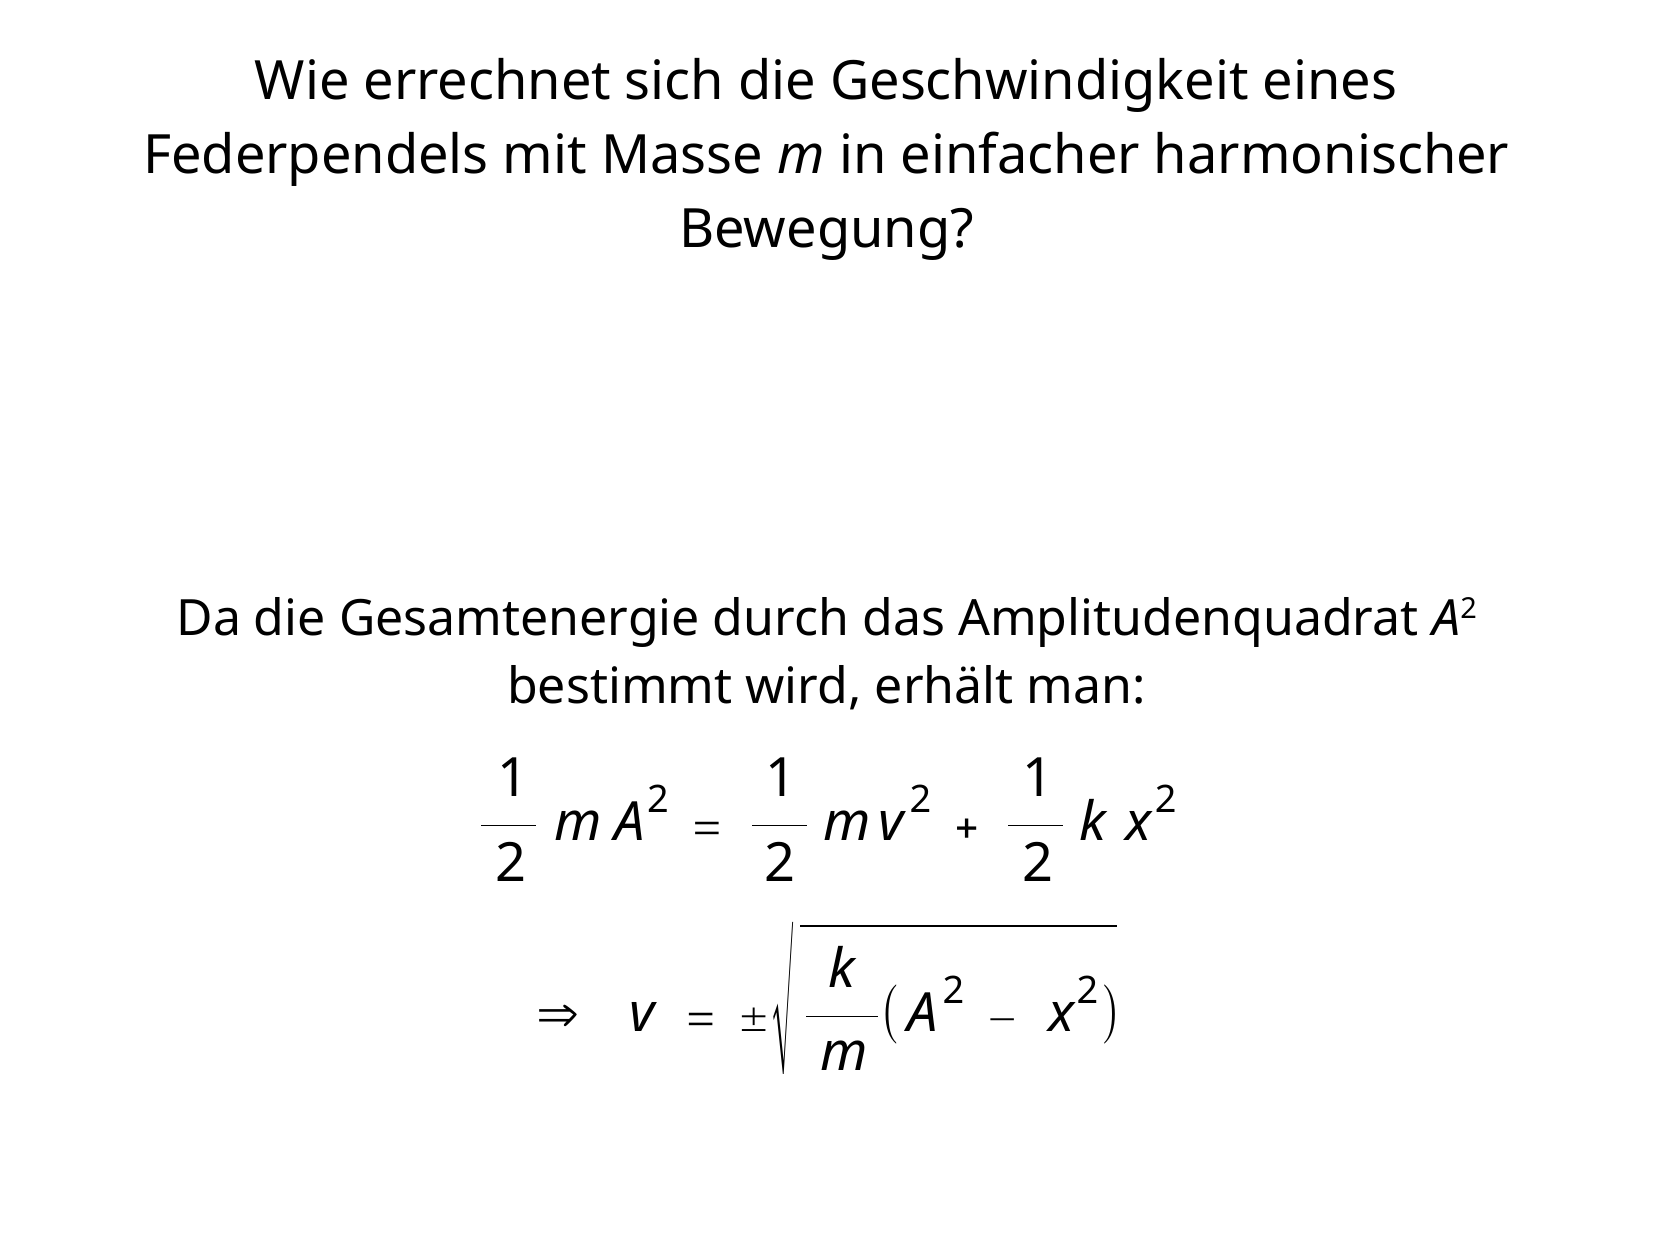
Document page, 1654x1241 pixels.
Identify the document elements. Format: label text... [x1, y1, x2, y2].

title Wie errechnet sich die Geschwindigkeit eines Federpendels mit Masse m in einfacher harmonischer Bewegung? [82, 49, 1571, 257]
subtitle Da die Gesamtenergie durch das Amplitudenquadrat A2 bestimmt wird, erhält man: [82, 290, 1571, 1010]
chart [473, 745, 1180, 1086]
